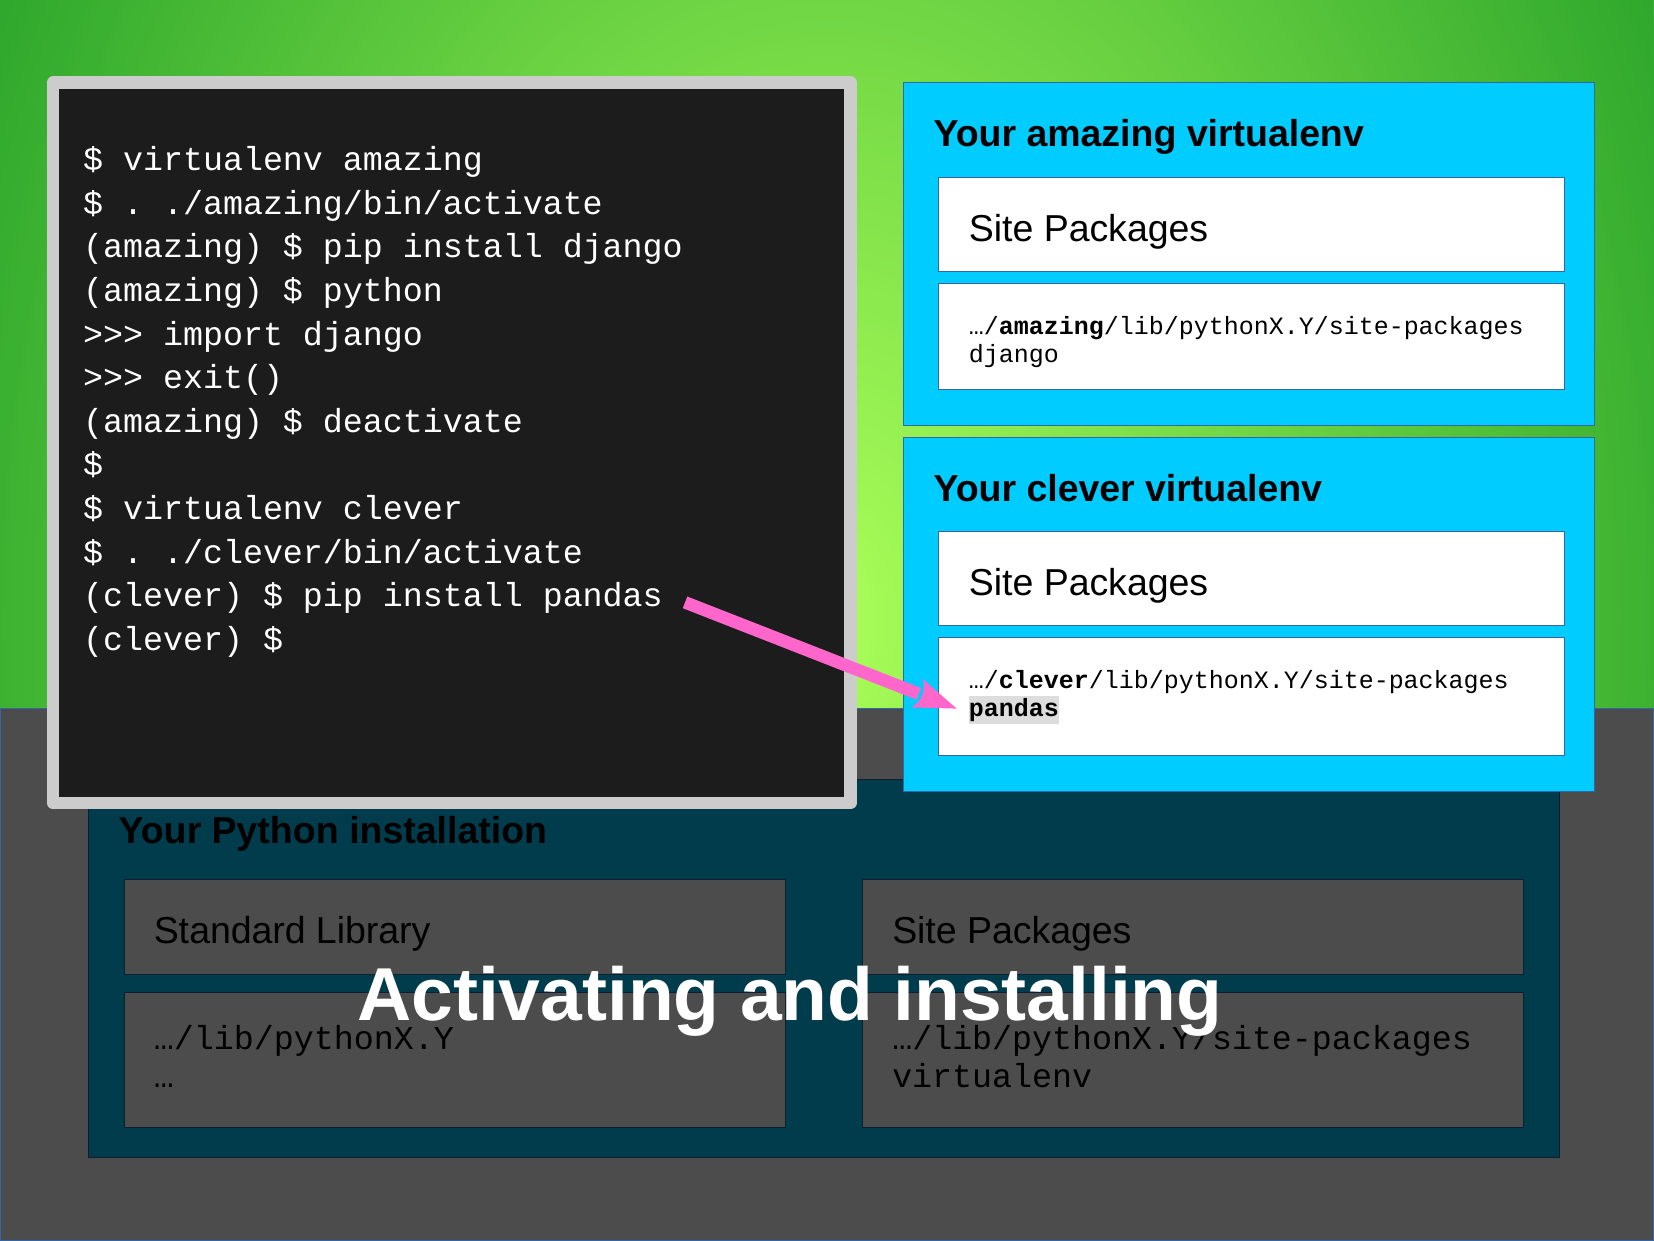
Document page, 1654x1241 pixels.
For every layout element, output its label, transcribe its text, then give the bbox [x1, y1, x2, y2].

text_box …/amazing/lib/pythonX.Y/site-packages django [938, 283, 1565, 390]
text_box Site Packages [938, 531, 1565, 626]
text_box Your clever virtualenv [903, 437, 1595, 792]
text_box $ virtualenv amazing $ . ./amazing/bin/activate (amazing) $ pip install django (amazing) $ python >>> import django >>> exit() (amazing) $ deactivate $ $ virtualenv clever $ . ./clever/bin/activate (clever) $ pip install pandas (clever) $ [53, 82, 851, 804]
text_box Site Packages [938, 177, 1565, 272]
text_box …/clever/lib/pythonX.Y/site-packages pandas [938, 637, 1565, 756]
text_box [0, 708, 1654, 1241]
text_box Your amazing virtualenv [903, 82, 1595, 426]
text_box Activating and installing [342, 944, 1239, 1044]
